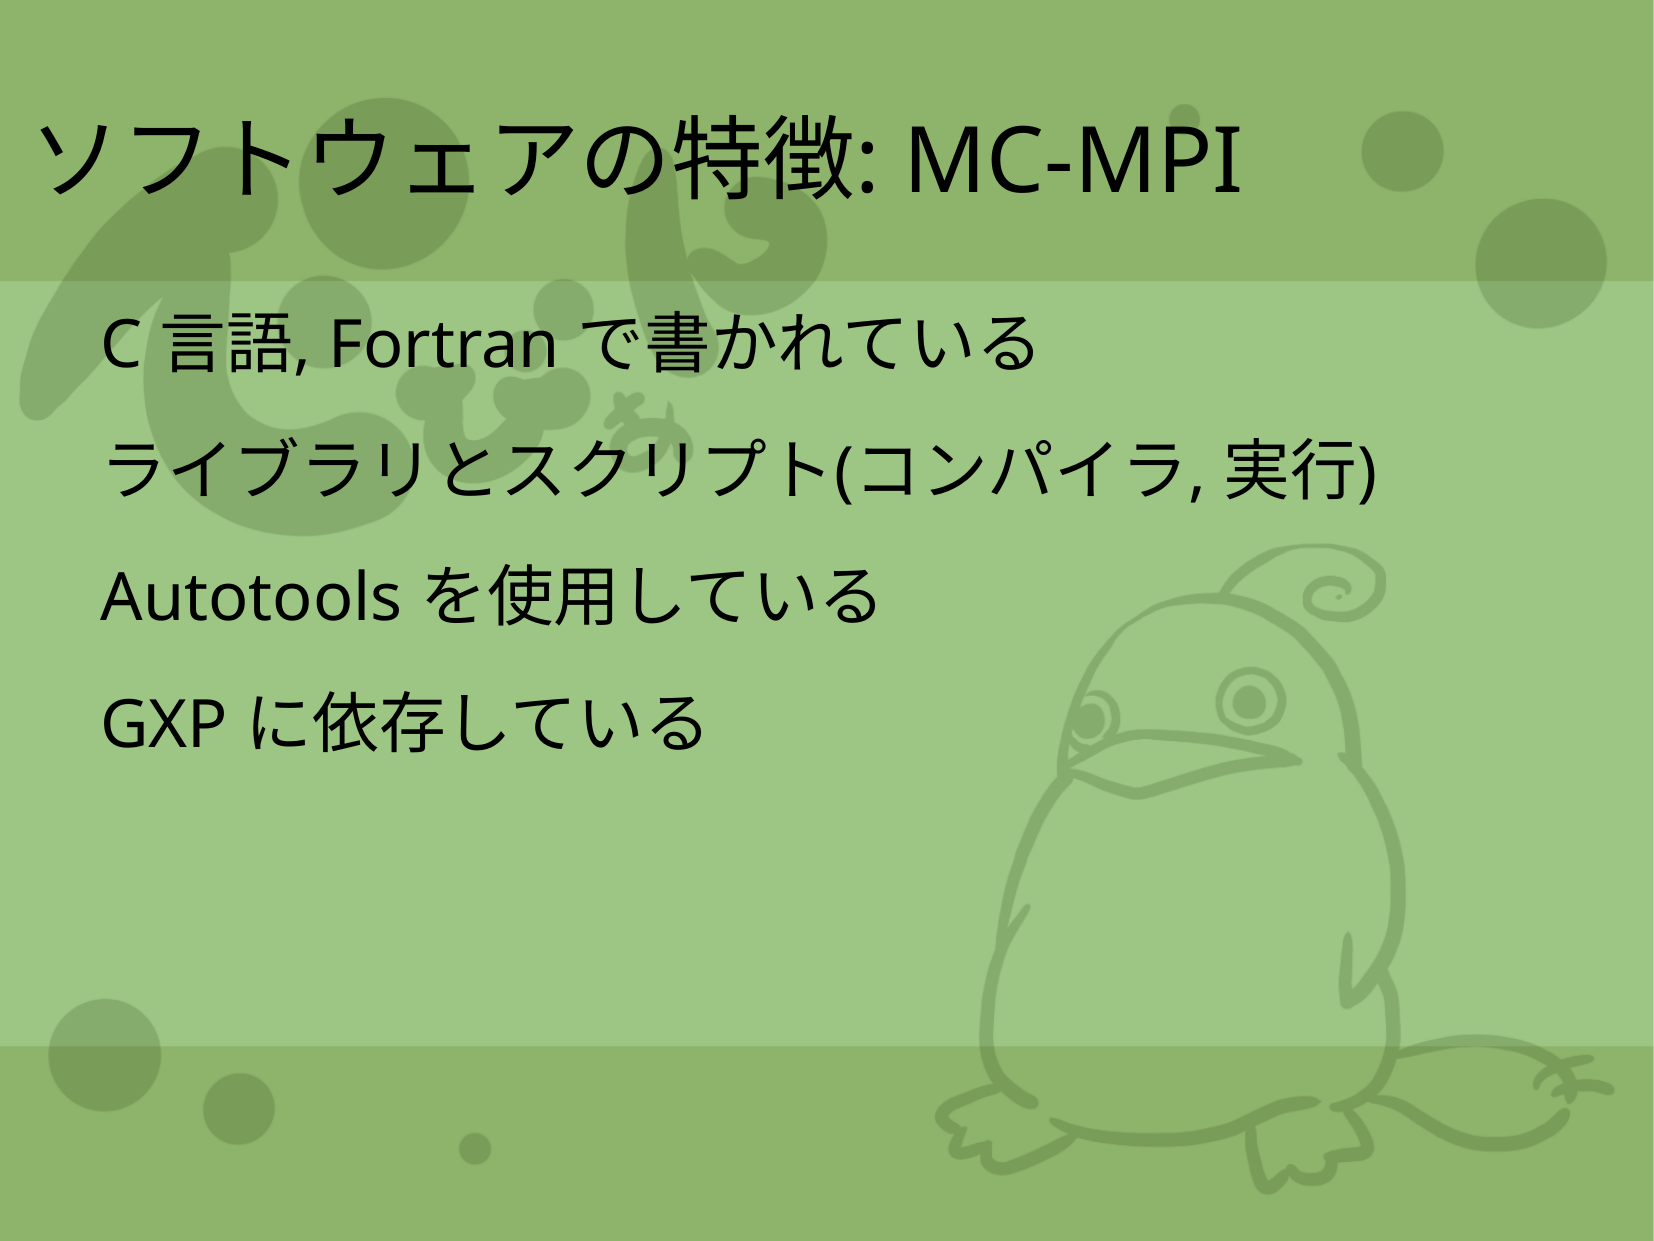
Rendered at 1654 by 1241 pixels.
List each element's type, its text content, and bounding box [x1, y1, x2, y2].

title ソフトウェアの特徴: MC-MPI [29, 49, 1625, 257]
list C 言語, Fortran で書かれている ライブラリとスクリプト(コンパイラ, 実行) Autotools を使用している GXP に依存している [82, 290, 1571, 1109]
picture [0, 0, 1654, 1241]
